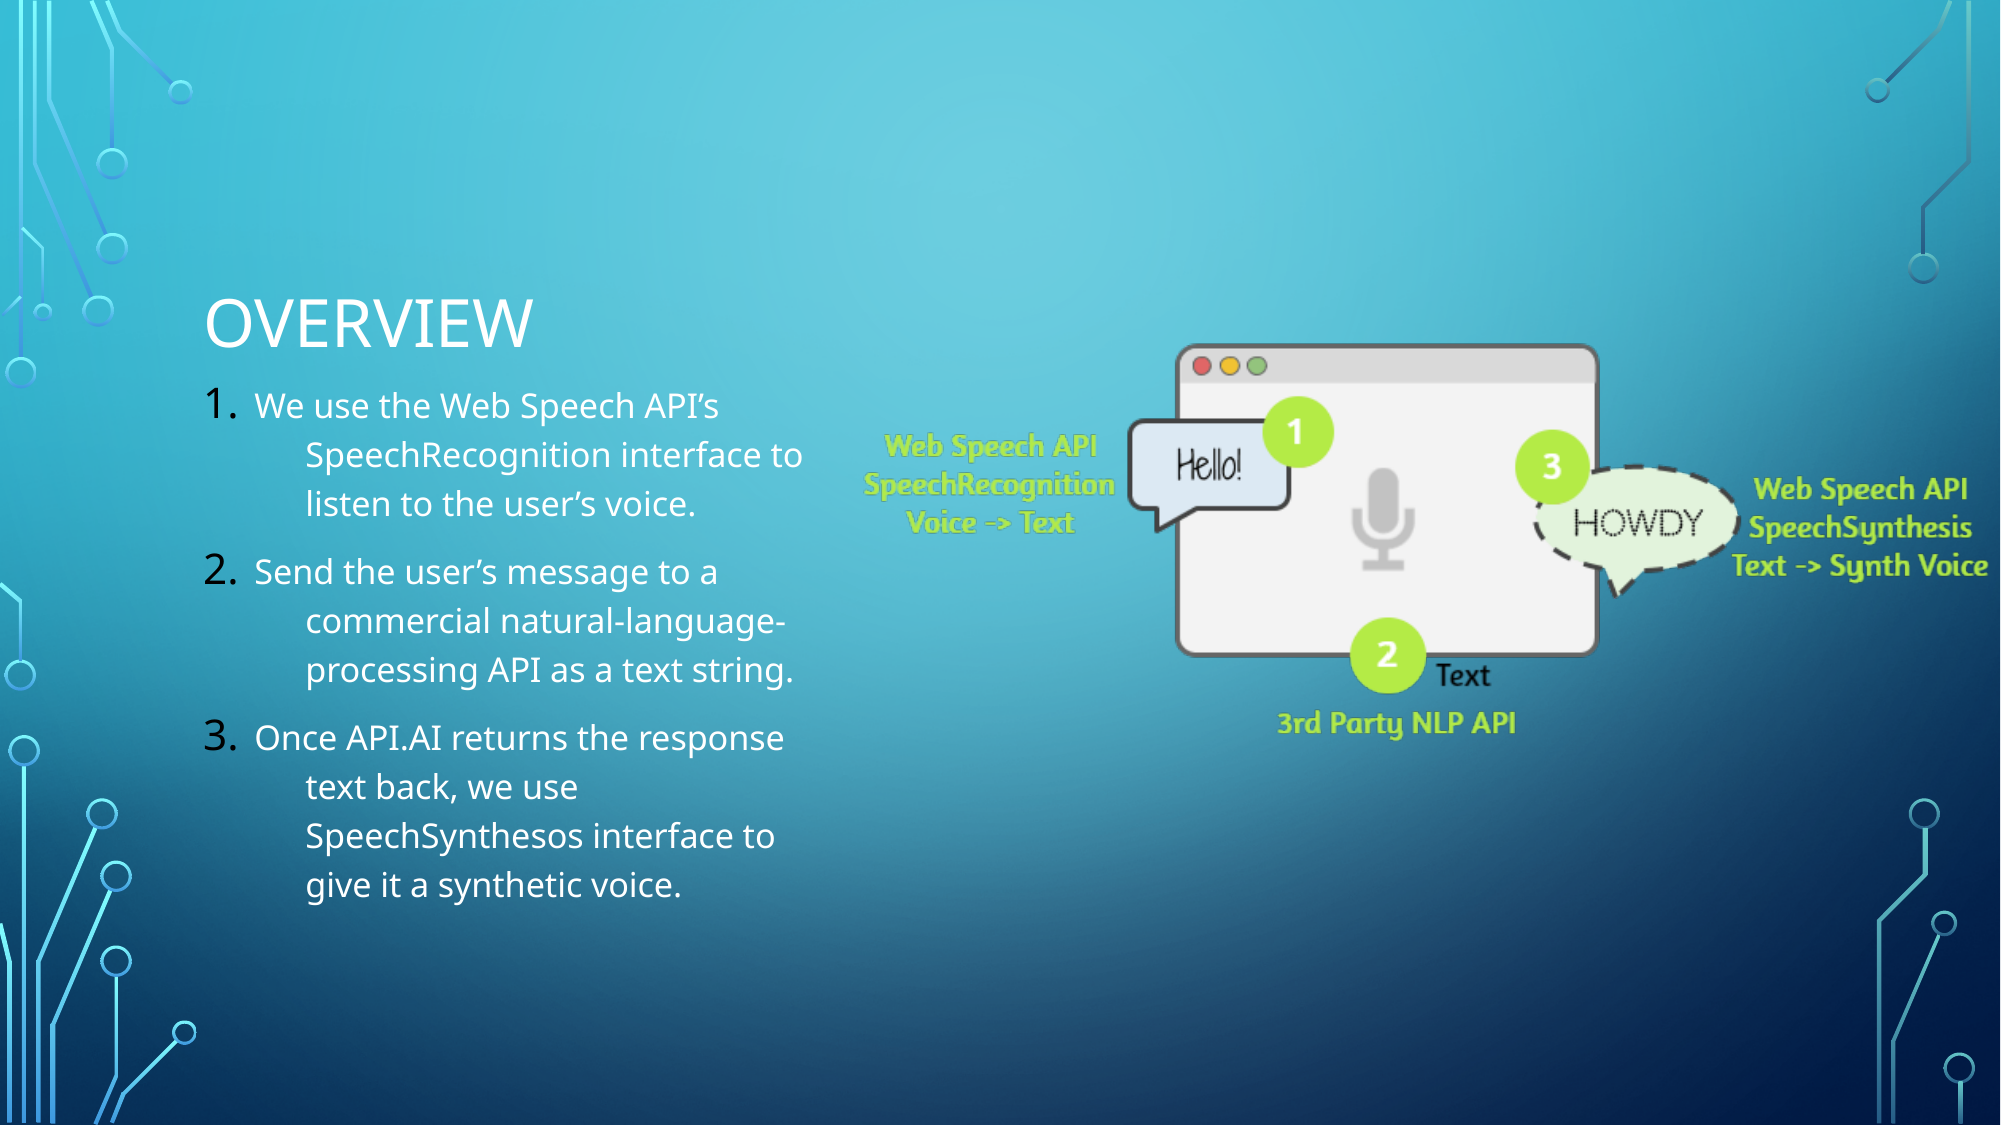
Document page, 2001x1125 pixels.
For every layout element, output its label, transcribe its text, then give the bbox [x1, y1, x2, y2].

picture [845, 302, 2000, 855]
list We use the Web Speech API’s SpeechRecognition interface to listen to the user’s voice. Send the user’s message to a commercial natural-language-processing API as a text string. Once API.AI returns the response text back, we use SpeechSynthesos interface to give it a synthetic voice. [188, 369, 821, 951]
title Overview [188, 99, 821, 369]
